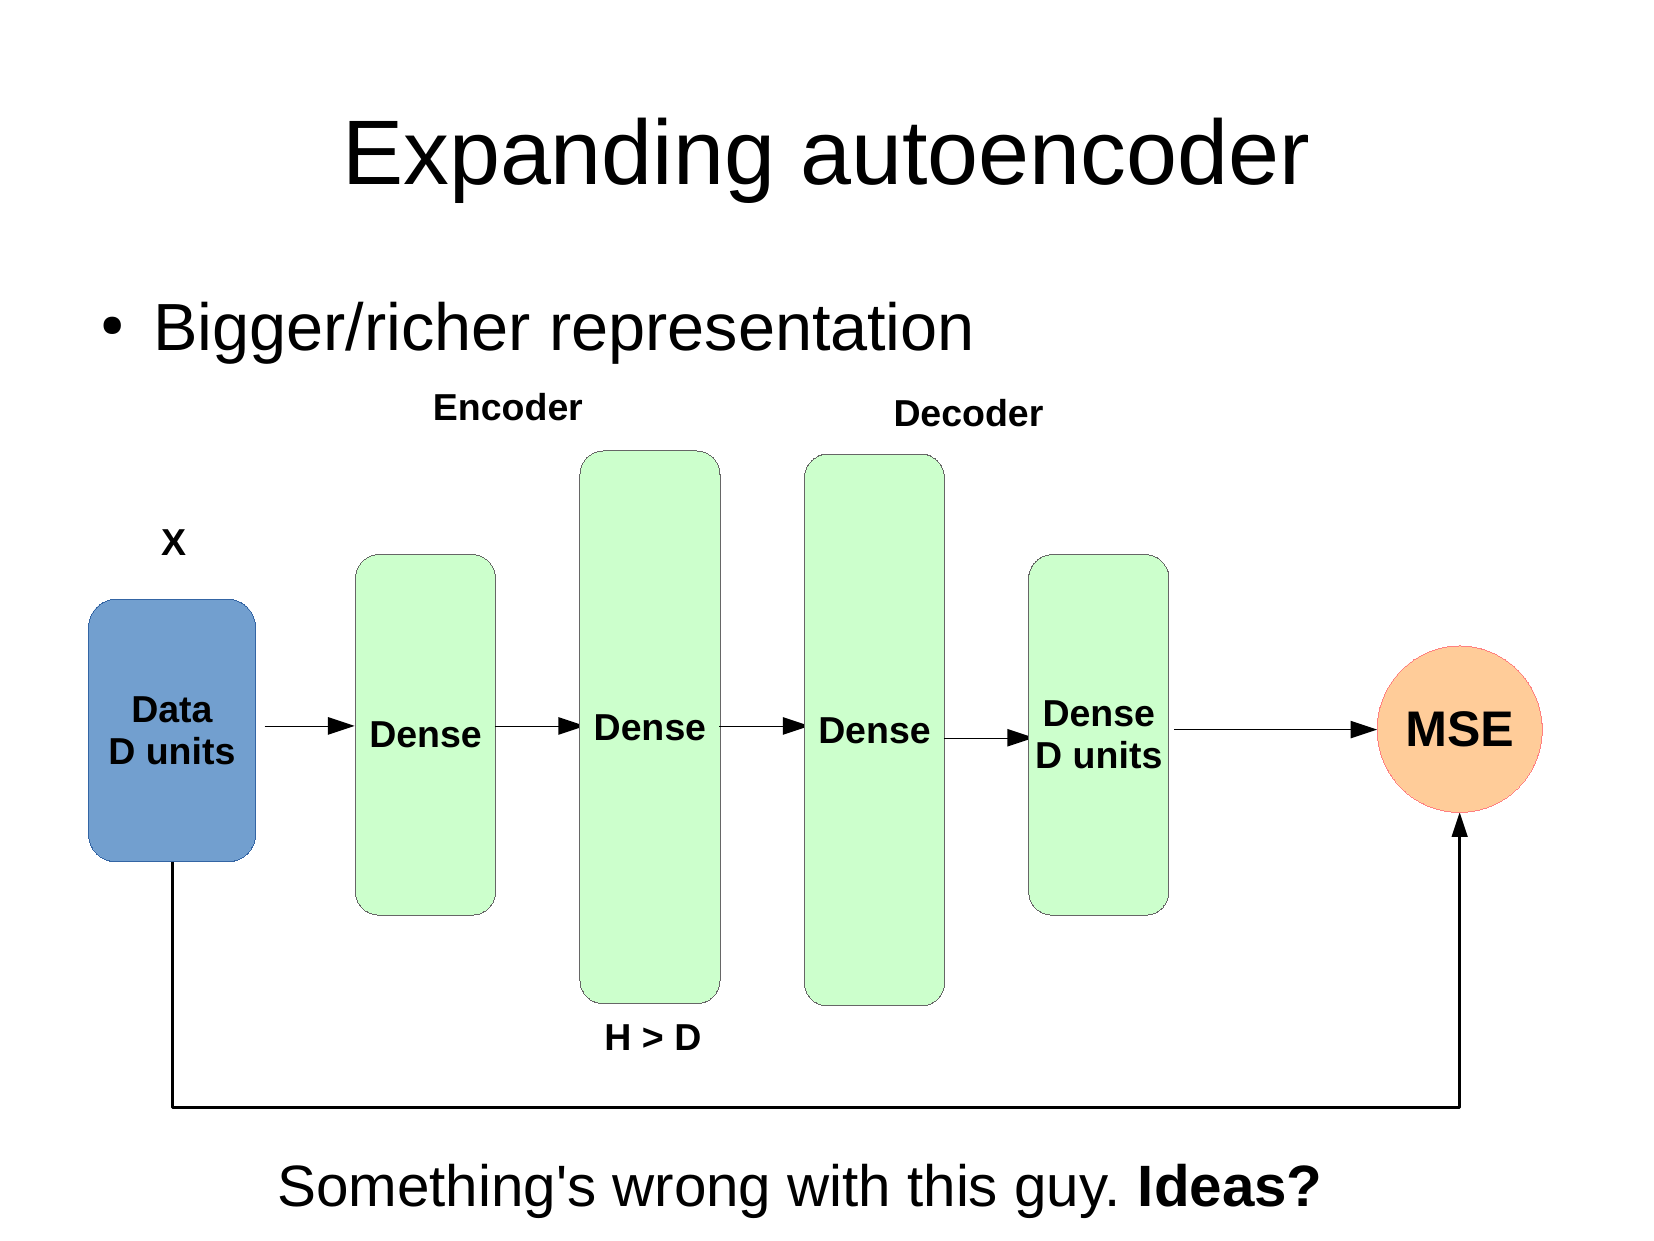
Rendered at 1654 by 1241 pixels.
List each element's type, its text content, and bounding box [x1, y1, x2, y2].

text_box Encoder [418, 378, 598, 436]
text_box Dense D units [1028, 554, 1169, 916]
text_box Dense [804, 454, 945, 1006]
text_box Data D units [88, 599, 256, 862]
text_box Dense [355, 554, 496, 916]
text_box Dense [579, 450, 721, 1004]
text_box H > D [589, 1009, 717, 1067]
text_box MSE [1377, 645, 1543, 813]
text_box Decoder [878, 384, 1059, 442]
list Bigger/richer representation [82, 290, 1571, 1010]
text_box X [146, 514, 201, 572]
text_box Something's wrong with this guy. Ideas? [206, 1153, 1628, 1241]
title Expanding autoencoder [82, 49, 1571, 257]
